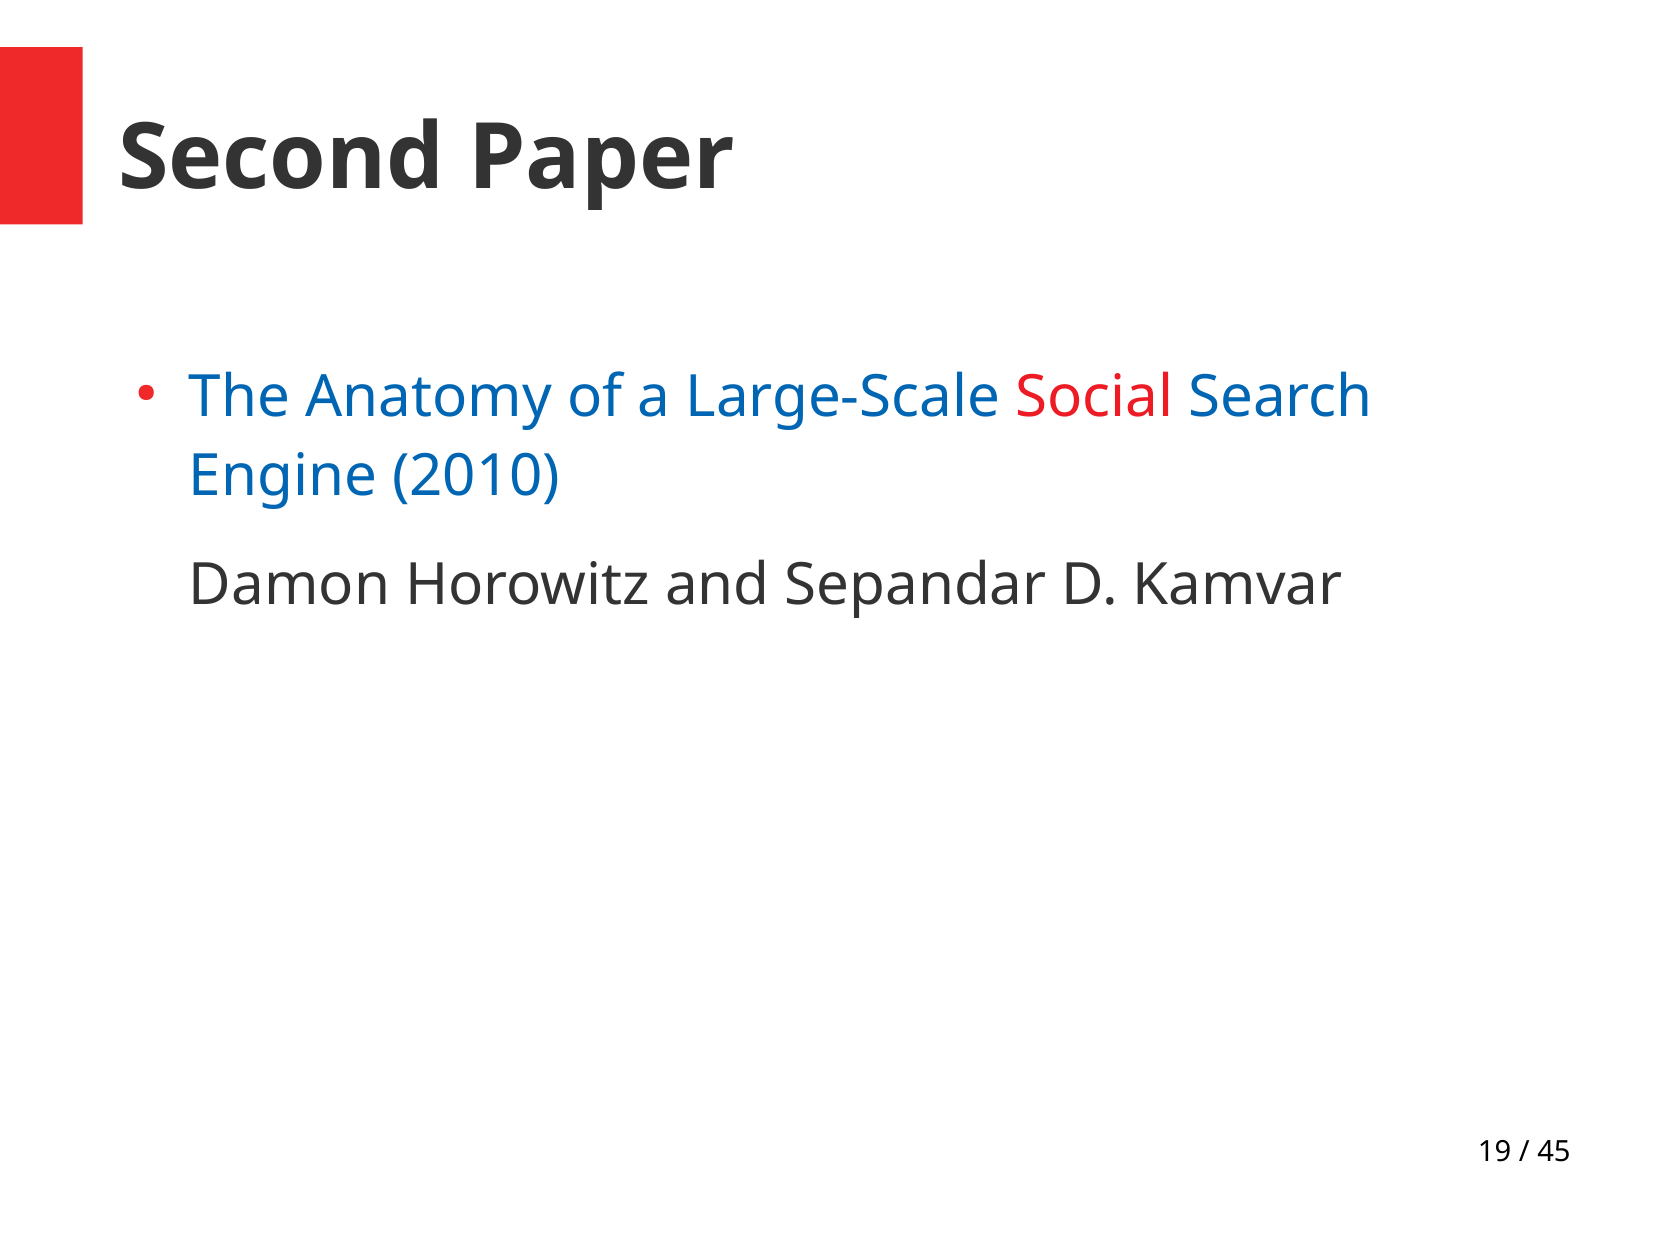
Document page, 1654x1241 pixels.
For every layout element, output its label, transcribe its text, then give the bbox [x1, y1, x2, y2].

list The Anatomy of a Large-Scale Social Search Engine (2010) Damon Horowitz and Sepandar D. Kamvar [118, 354, 1536, 1074]
title Second Paper [118, 49, 1571, 257]
